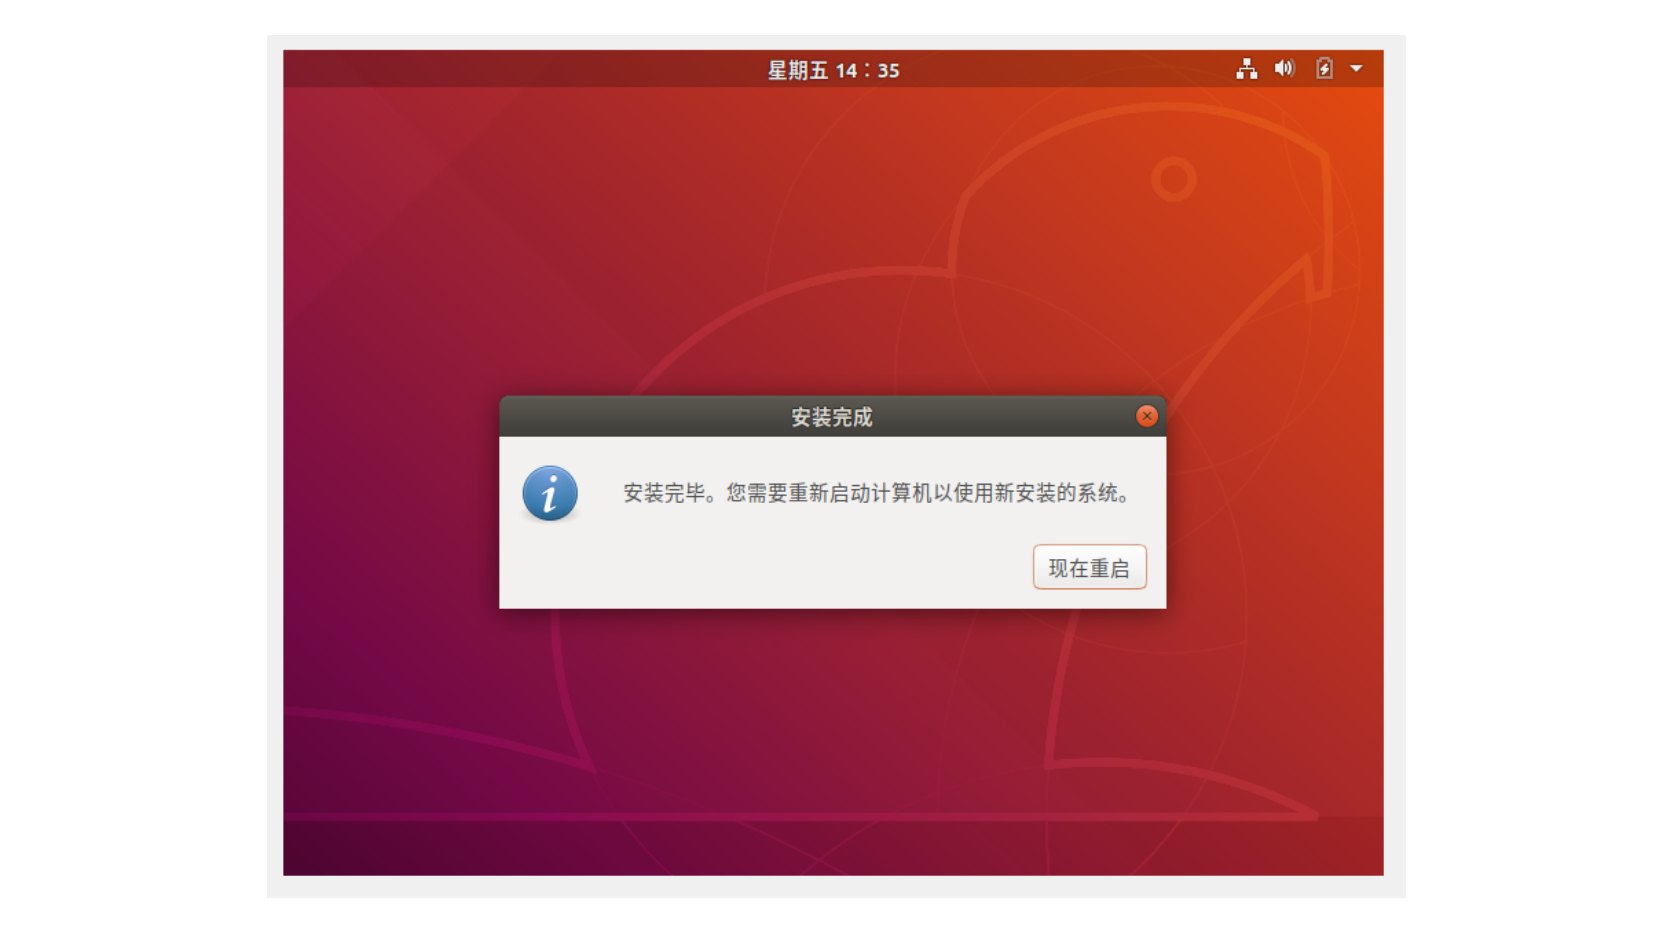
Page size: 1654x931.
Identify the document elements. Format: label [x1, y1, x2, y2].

picture [267, 35, 1406, 898]
